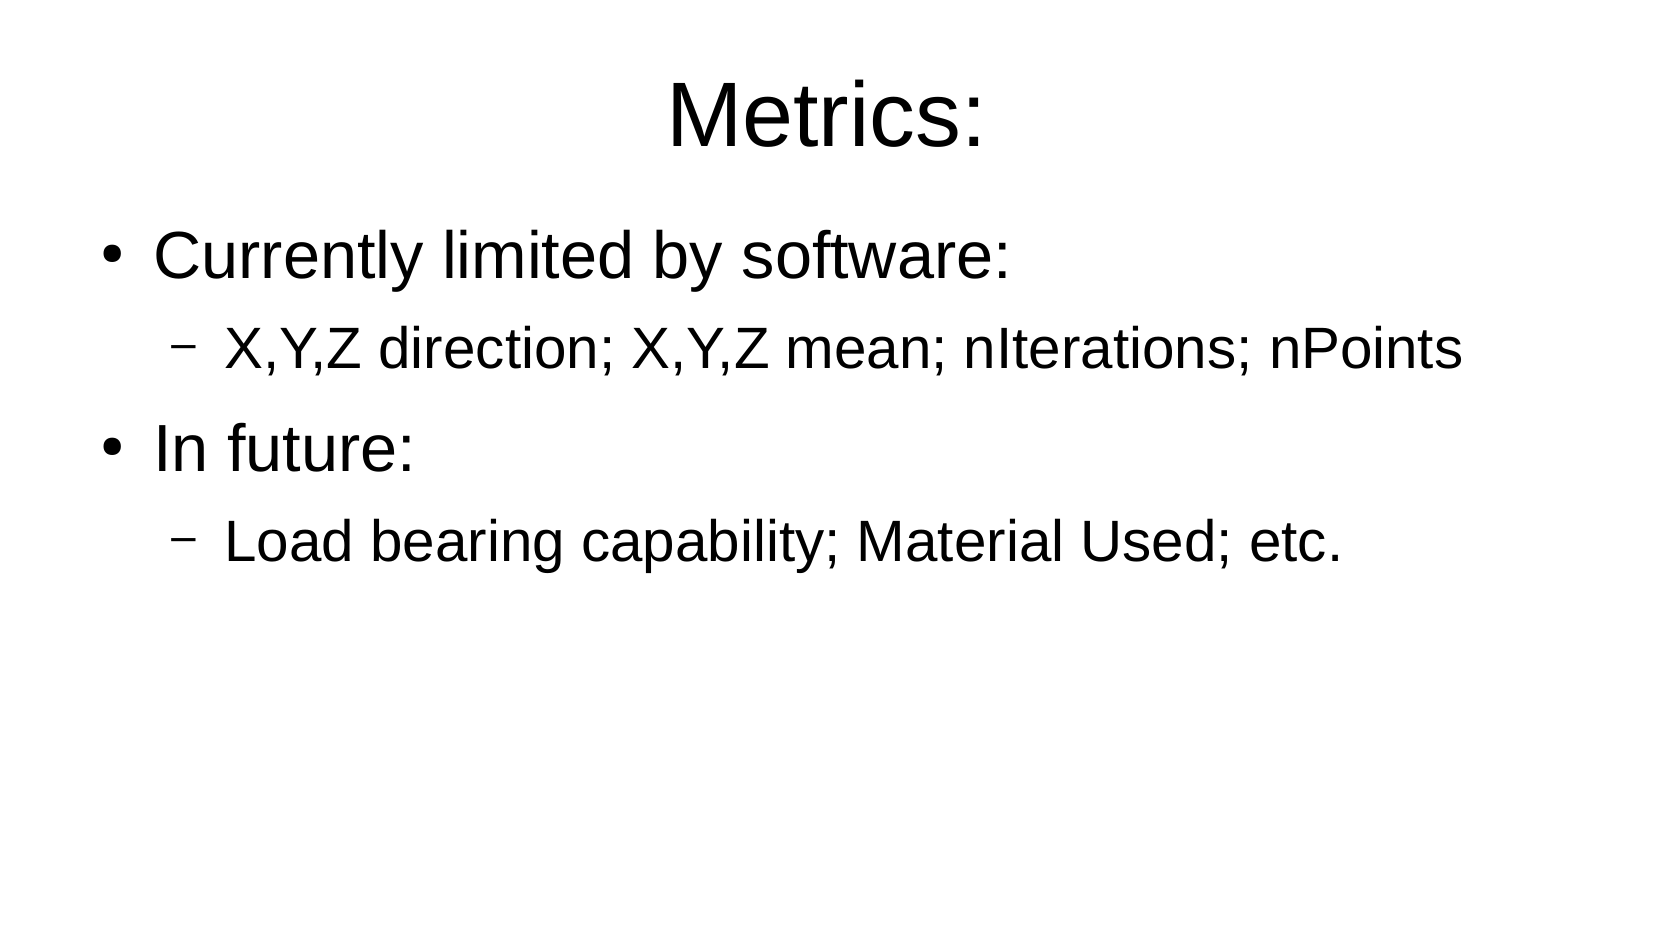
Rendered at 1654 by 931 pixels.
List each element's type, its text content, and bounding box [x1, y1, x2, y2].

title Metrics: [82, 37, 1571, 193]
list Currently limited by software: X,Y,Z direction; X,Y,Z mean; nIterations; nPoints In future: Load bearing capability; Material Used; etc. [82, 217, 1571, 758]
